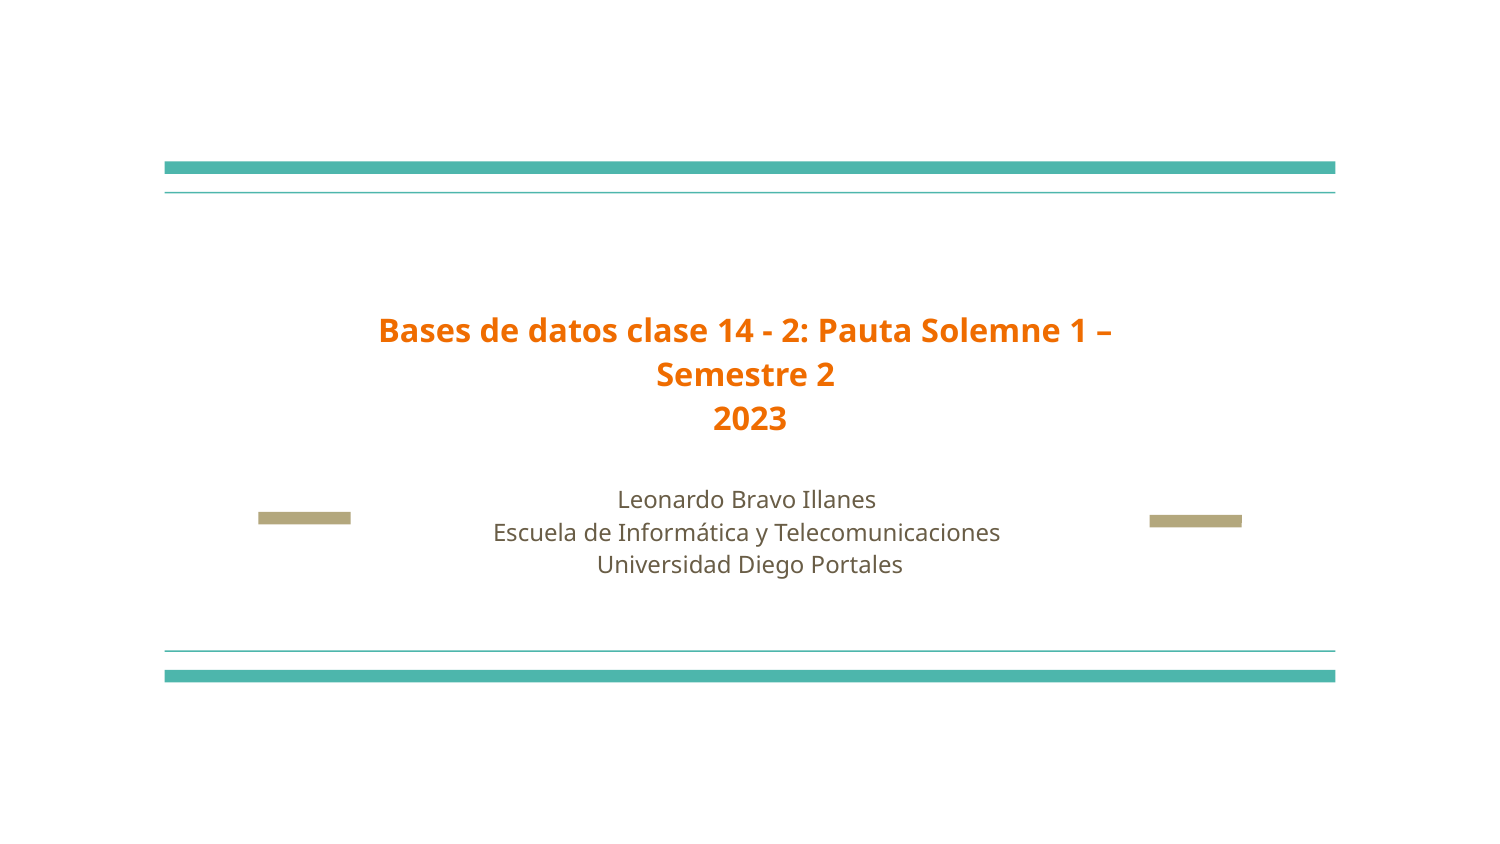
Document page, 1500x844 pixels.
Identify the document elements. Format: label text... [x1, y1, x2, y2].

subtitle Leonardo Bravo Illanes Escuela de Informática y Telecomunicaciones Universidad Diego Portales [350, 467, 1150, 598]
title Bases de datos clase 14 - 2: Pauta Solemne 1 – Semestre 2 2023 [164, 287, 1336, 456]
